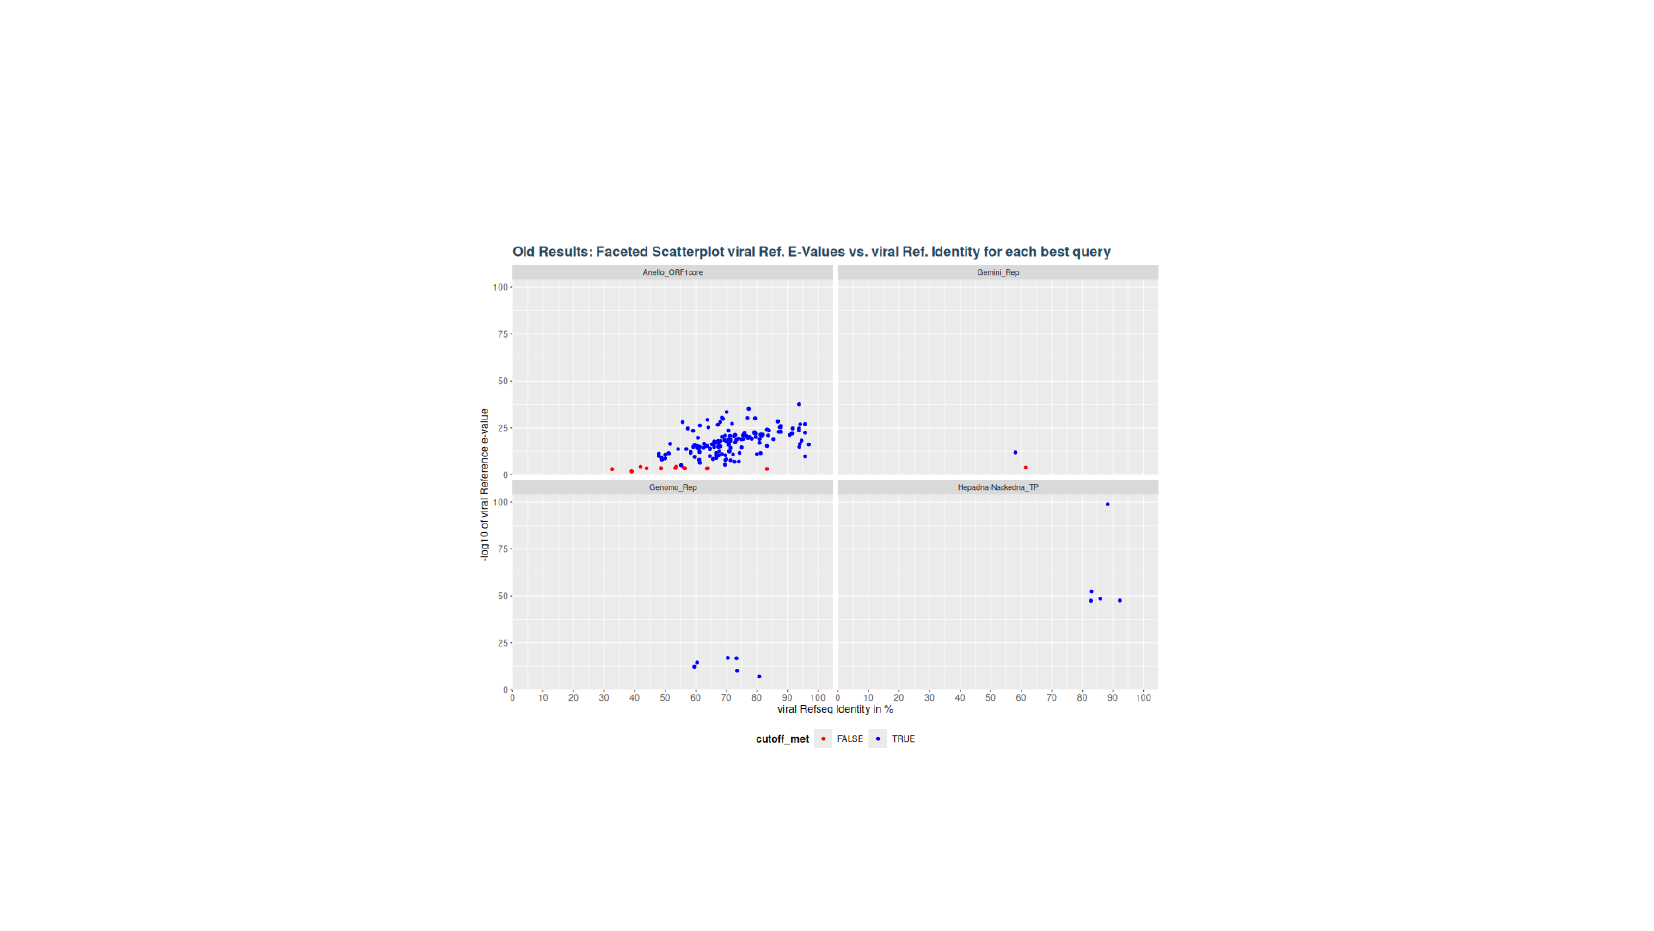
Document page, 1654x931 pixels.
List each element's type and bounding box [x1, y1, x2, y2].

picture [475, 241, 1163, 758]
